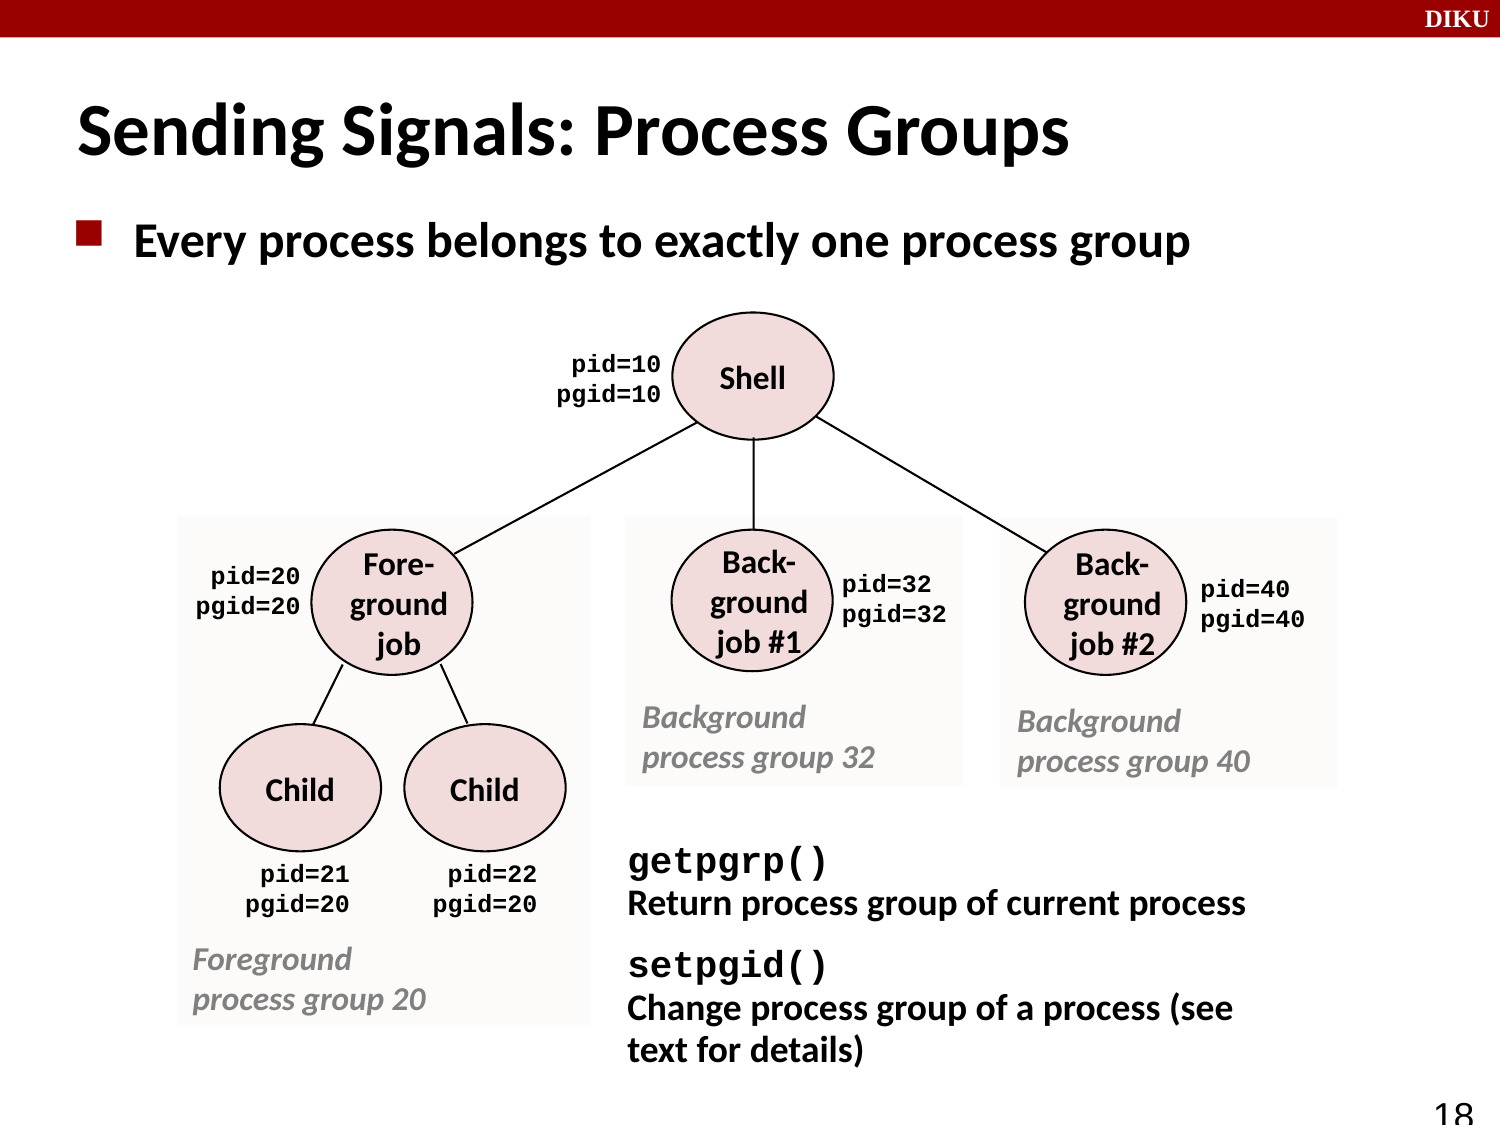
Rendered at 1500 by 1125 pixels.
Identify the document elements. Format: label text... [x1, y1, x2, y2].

text_box pid=10 pgid=10 [541, 339, 677, 415]
text_box pid=32 pgid=32 [827, 560, 962, 636]
text_box [999, 517, 1338, 788]
text_box Shell [677, 312, 834, 440]
text_box Background process group 32 [627, 688, 890, 783]
text_box Back- ground job #2 [1024, 529, 1185, 675]
text_box pid=22 pgid=20 [417, 850, 553, 925]
text_box pid=21 pgid=20 [229, 850, 365, 925]
text_box getpgrp() Return process group of current process setpgid() Change process group of a process (see text for details) [612, 831, 1288, 1088]
text_box Sending Signals: Process Groups [62, 62, 1308, 188]
text_box pid=20 pgid=20 [180, 552, 316, 627]
text_box Back- ground job #1 [671, 529, 827, 672]
text_box Child [404, 724, 566, 850]
text_box Fore- ground job [316, 529, 473, 675]
text_box [624, 516, 963, 786]
text_box Background process group 40 [1002, 692, 1265, 787]
text_box Every process belongs to exactly one process group [62, 200, 1329, 300]
text_box Child [219, 724, 382, 850]
text_box pid=40 pgid=40 [1185, 564, 1321, 640]
text_box [177, 516, 591, 1025]
text_box Foreground process group 20 [177, 929, 468, 1025]
